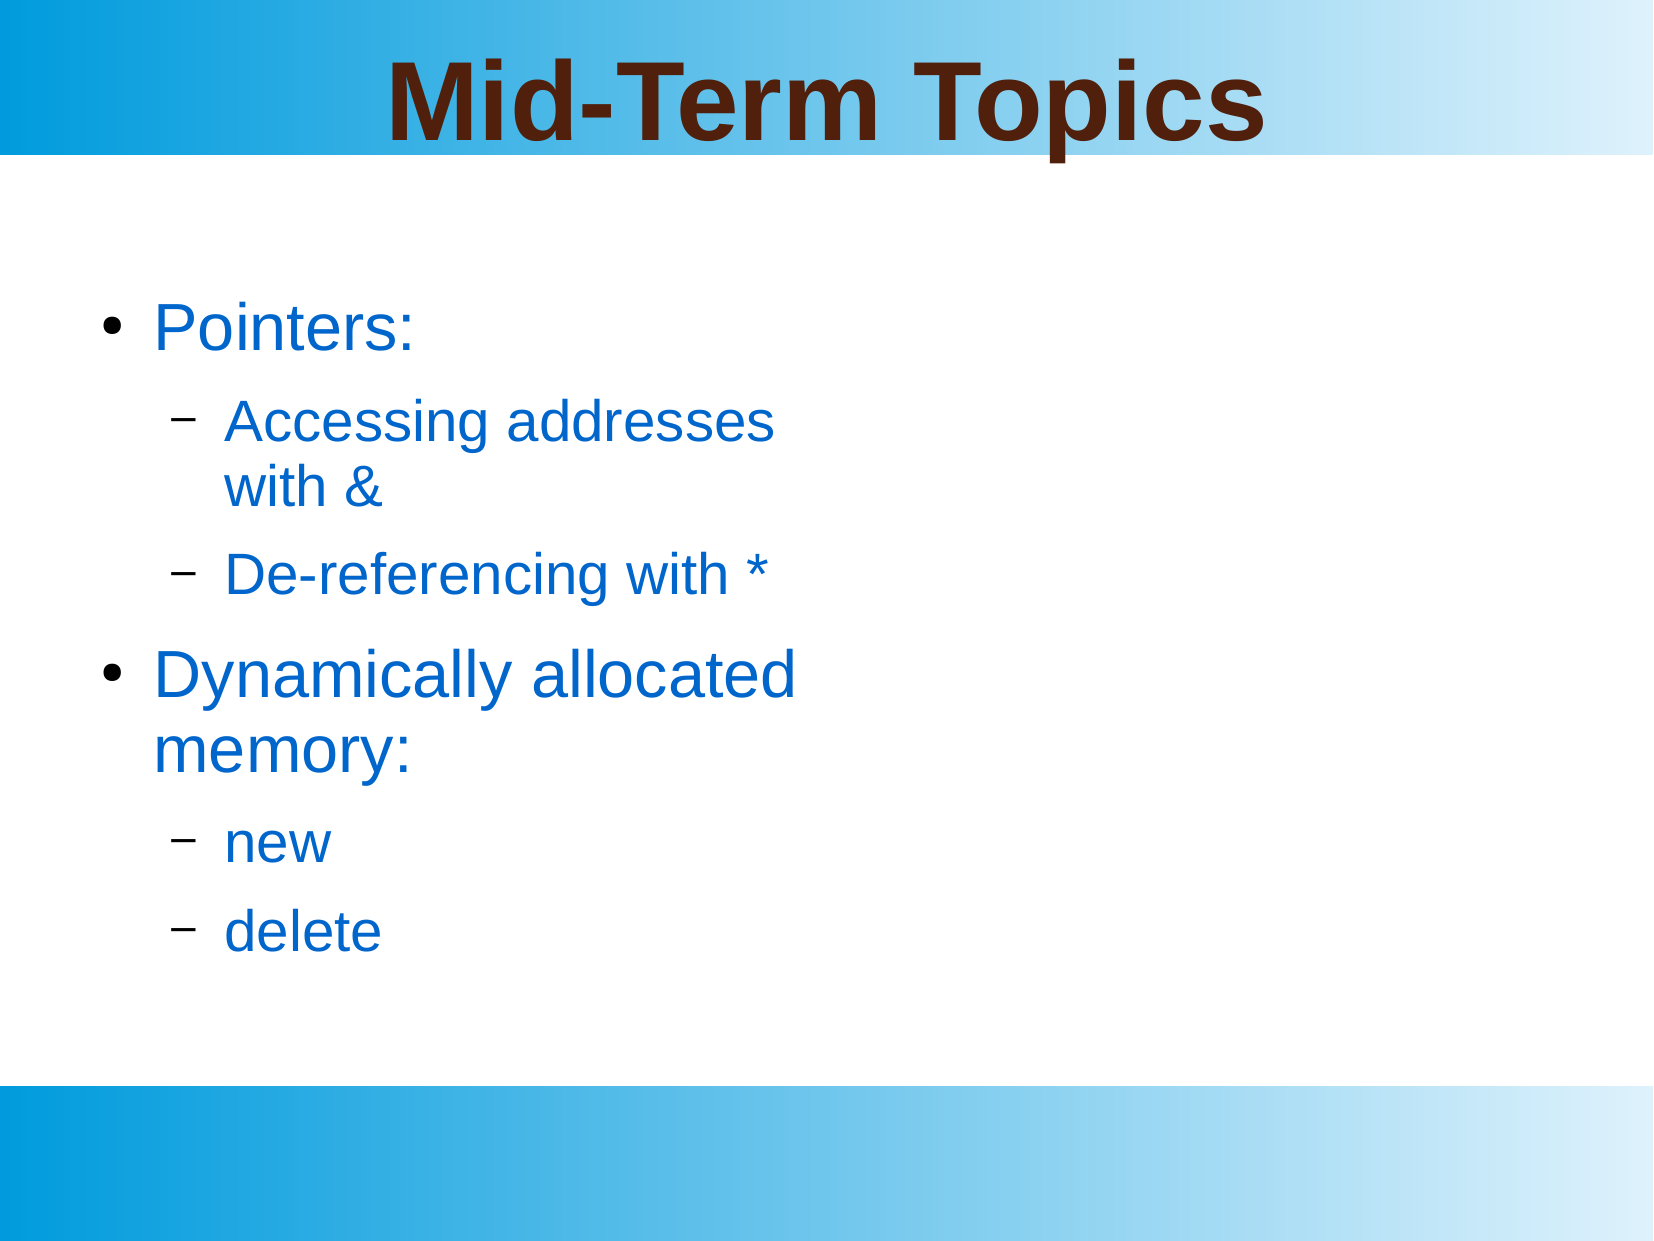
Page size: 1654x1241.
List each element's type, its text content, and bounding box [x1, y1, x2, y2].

title Mid-Term Topics [82, 38, 1571, 165]
list Pointers: Accessing addresses with & De-referencing with * Dynamically allocated memory: new delete [82, 290, 809, 1010]
